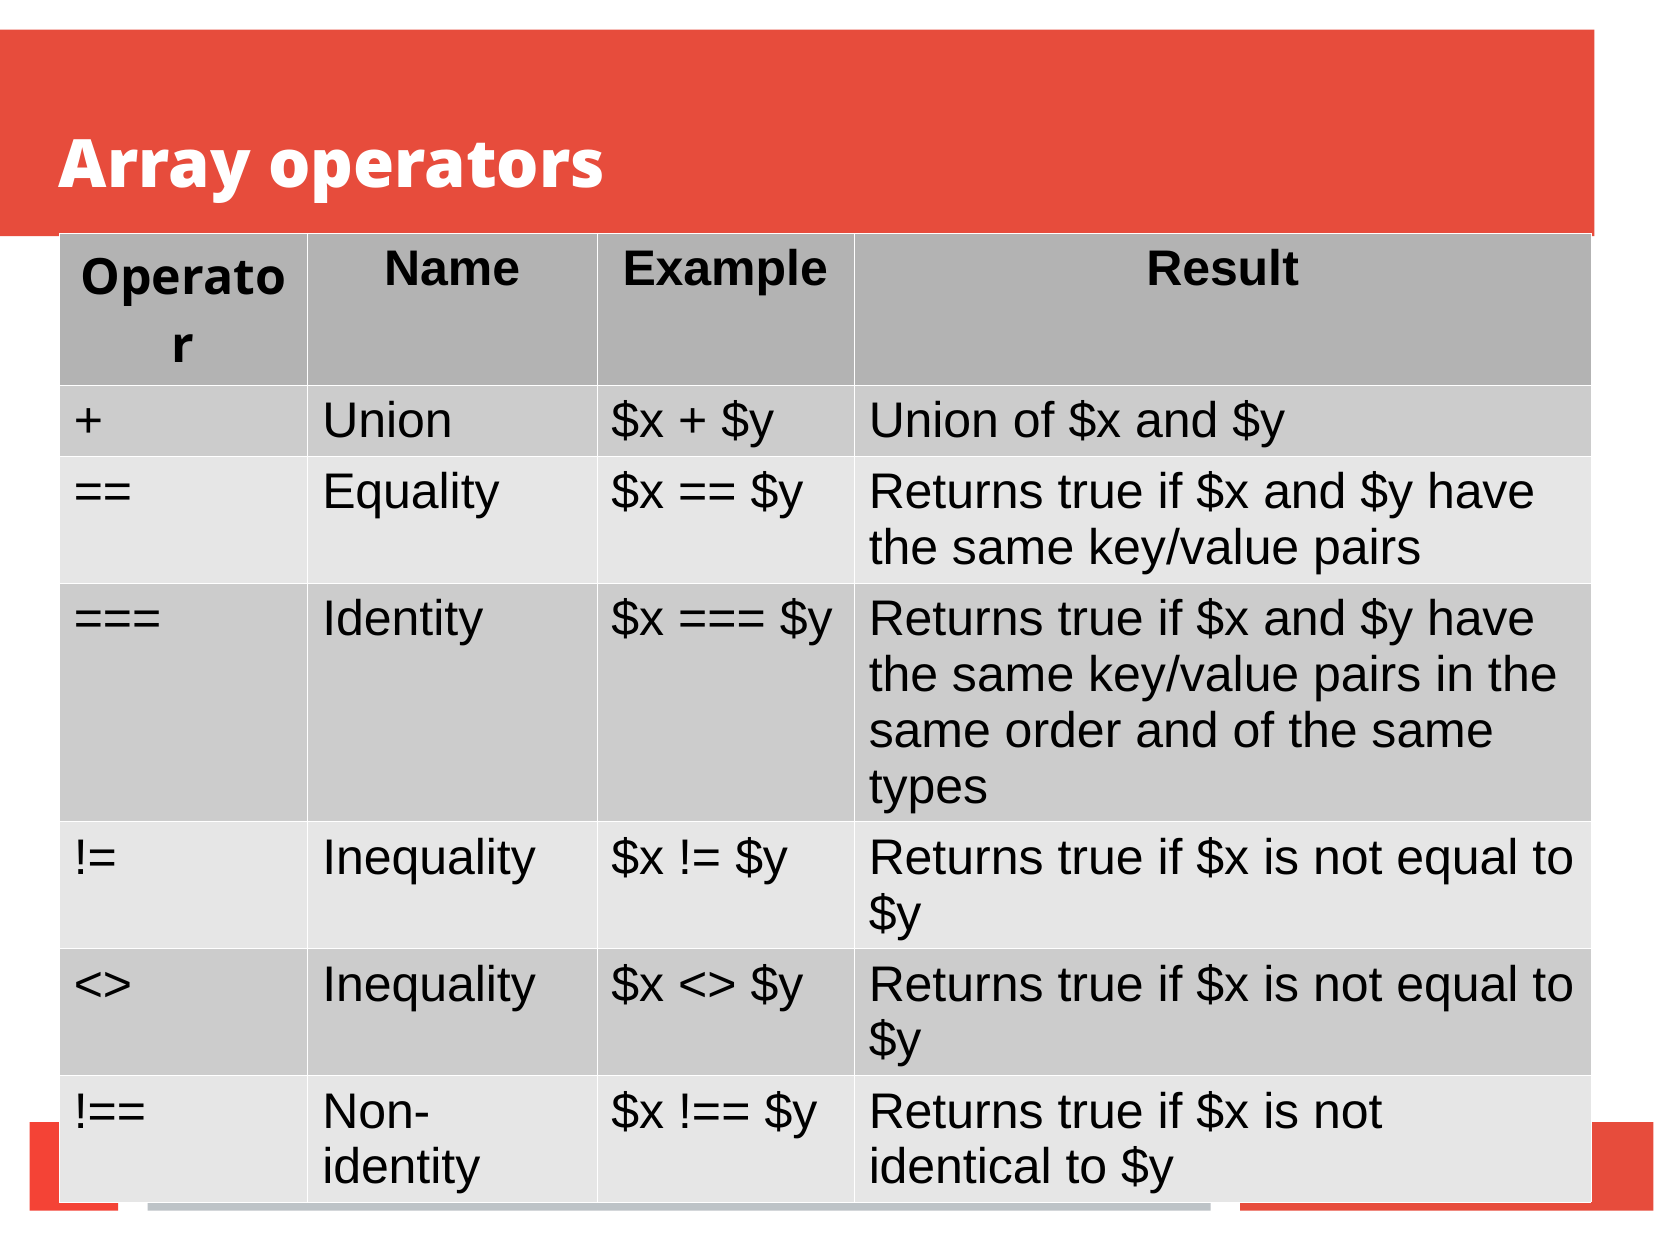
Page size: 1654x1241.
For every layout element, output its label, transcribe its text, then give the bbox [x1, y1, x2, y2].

table_cell Inequality [308, 949, 597, 1075]
table_header Operator [60, 234, 307, 385]
table_cell $x <> $y [598, 949, 854, 1075]
table_cell + [60, 386, 307, 456]
table_cell Returns true if $x is not equal to $y [855, 949, 1591, 1075]
table_cell Returns true if $x and $y have the same key/value pairs [855, 457, 1591, 583]
table_cell $x != $y [598, 822, 854, 948]
table_cell $x + $y [598, 386, 854, 456]
table_header Name [308, 234, 597, 385]
table_cell === [60, 584, 307, 821]
table_cell == [60, 457, 307, 583]
table_cell $x !== $y [598, 1076, 854, 1202]
table_cell Non-identity [308, 1076, 597, 1202]
table_cell <> [60, 949, 307, 1075]
table_cell Equality [308, 457, 597, 583]
table_cell Identity [308, 584, 597, 821]
table_header Example [598, 234, 854, 385]
table_cell Union of $x and $y [855, 386, 1591, 456]
table_cell $x == $y [598, 457, 854, 583]
table_cell != [60, 822, 307, 948]
table_cell Inequality [308, 822, 597, 948]
table_cell $x === $y [598, 584, 854, 821]
table_cell Returns true if $x is not identical to $y [855, 1076, 1591, 1202]
title Array operators [59, 59, 1595, 207]
table_header Result [855, 234, 1591, 385]
table_cell !== [60, 1076, 307, 1202]
table_cell Returns true if $x is not equal to $y [855, 822, 1591, 948]
table_cell Returns true if $x and $y have the same key/value pairs in the same order and of the same types [855, 584, 1591, 821]
table_cell Union [308, 386, 597, 456]
